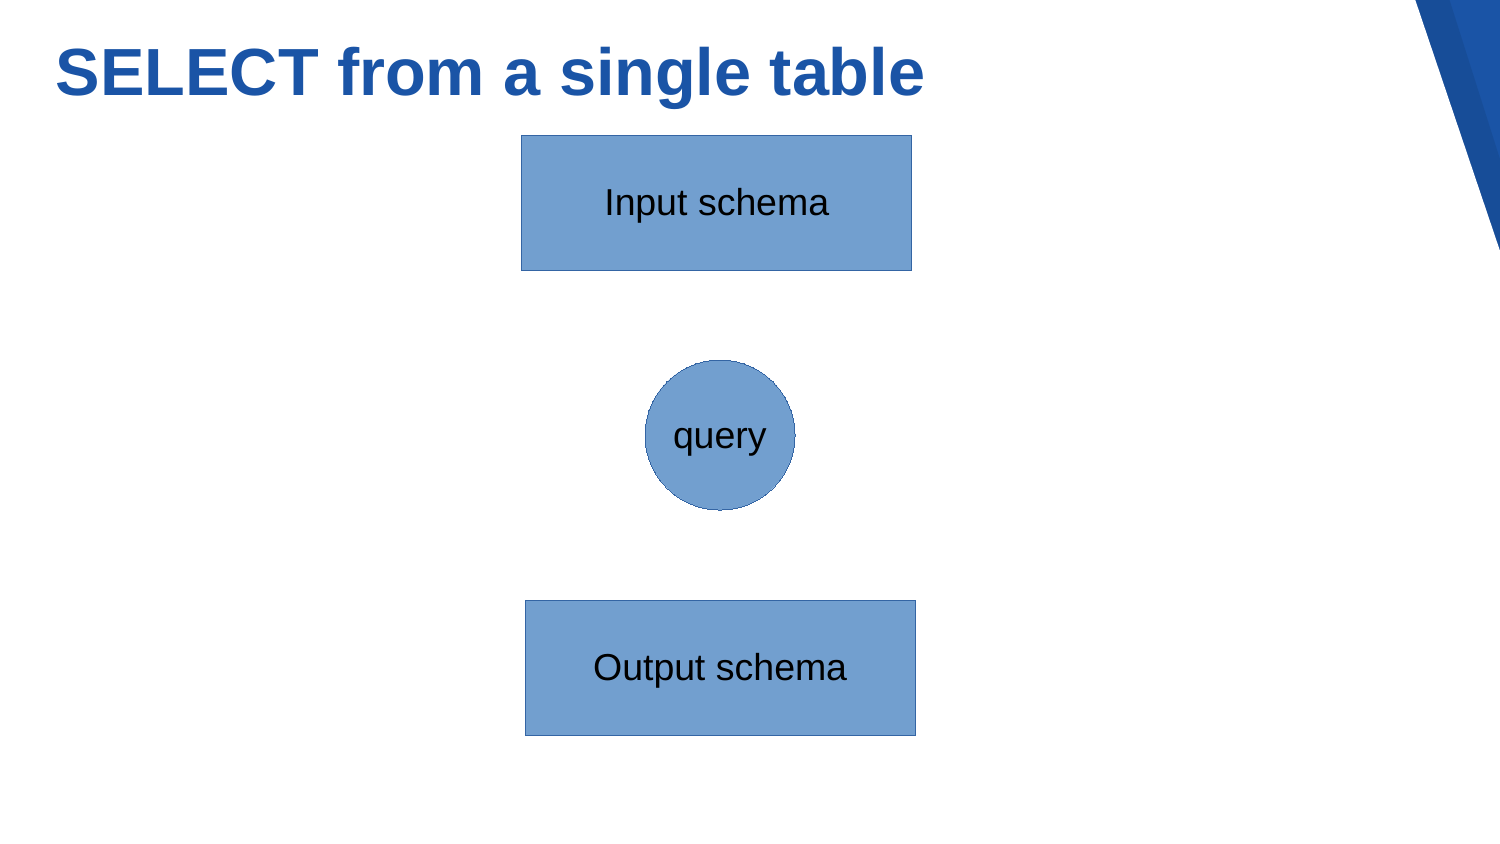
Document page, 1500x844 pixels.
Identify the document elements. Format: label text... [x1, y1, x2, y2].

text_box Input schema [521, 135, 912, 271]
text_box Output schema [525, 600, 916, 736]
text_box query [645, 360, 796, 511]
title SELECT from a single table [40, 56, 1231, 124]
